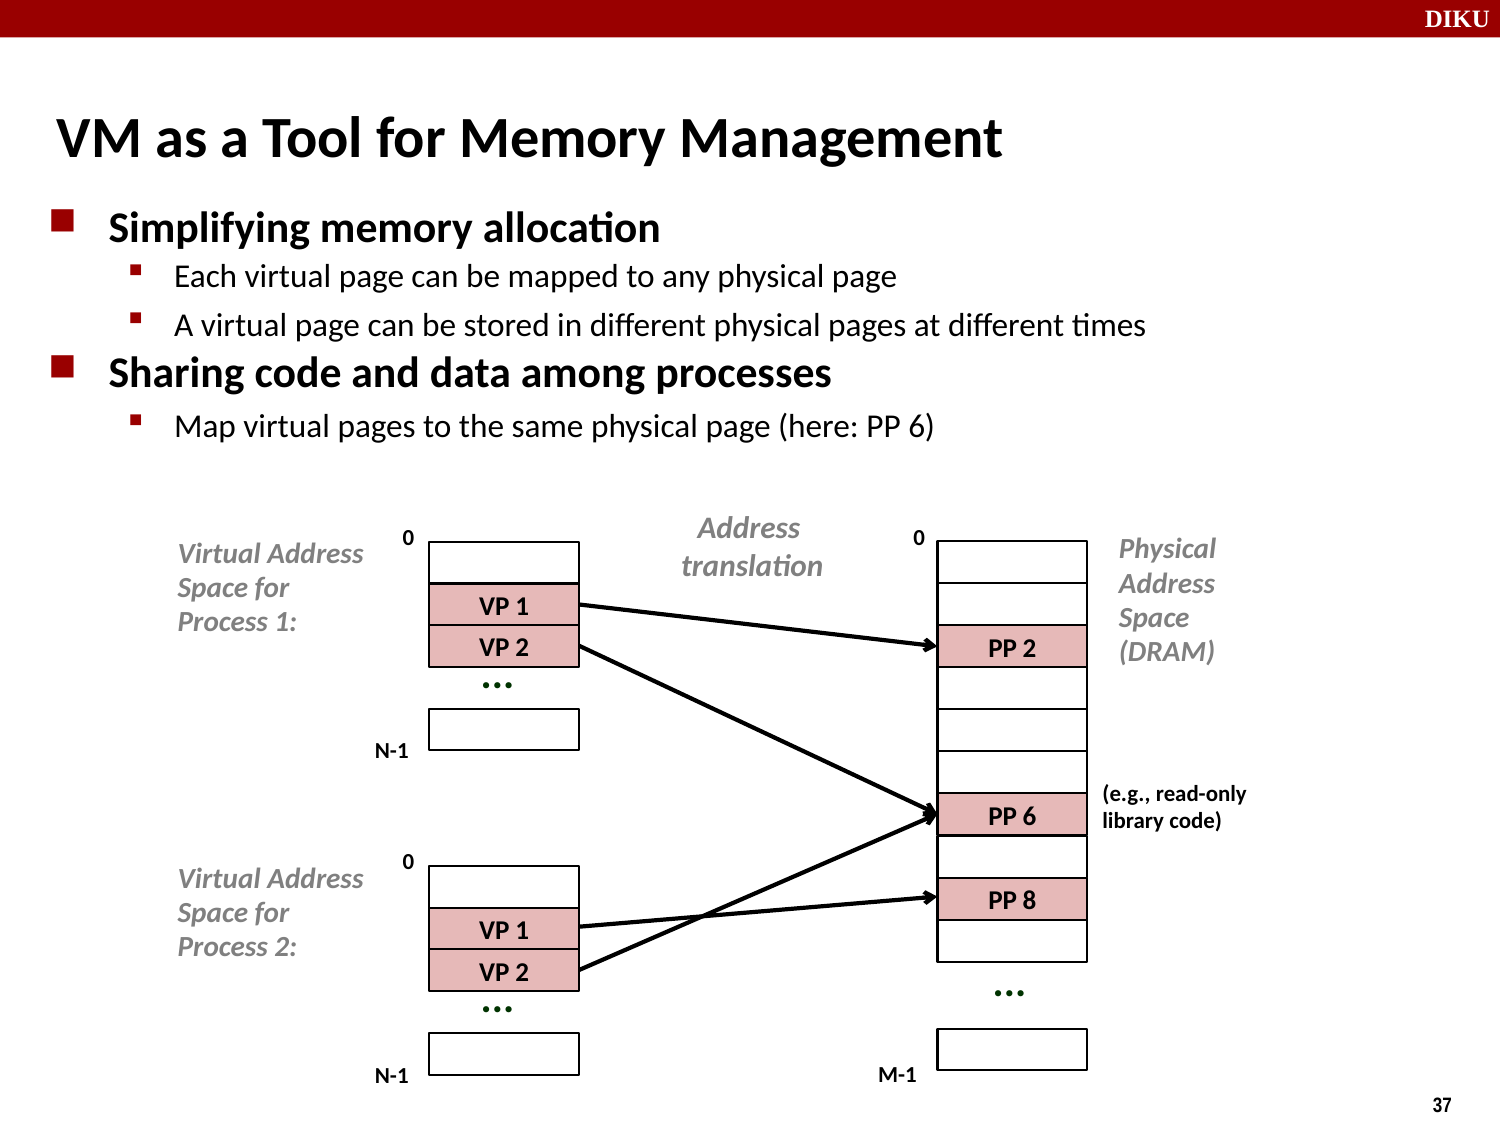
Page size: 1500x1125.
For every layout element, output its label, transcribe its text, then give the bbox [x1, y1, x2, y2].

text_box VP 1 [429, 907, 580, 949]
text_box VM as a Tool for Memory Management [41, 87, 1455, 182]
text_box Physical Address Space (DRAM) [1104, 524, 1280, 717]
text_box PP 8 [937, 877, 1088, 919]
text_box PP 2 [937, 625, 1088, 666]
text_box Virtual Address Space for Process 1: [162, 528, 388, 721]
text_box Address translation [642, 500, 863, 615]
text_box 0 [898, 516, 944, 566]
text_box Virtual Address Space for Process 2: [162, 853, 388, 1046]
text_box PP 6 [937, 793, 1088, 835]
text_box VP 2 [429, 949, 580, 992]
text_box 0 [387, 516, 433, 566]
text_box Simplifying memory allocation Each virtual page can be mapped to any physical page A virtual page can be stored in different physical pages at different times Sharing code and data among processes Map virtual pages to the same physical page (here: PP 6) [37, 200, 1475, 513]
text_box (e.g., read-only library code) [1088, 772, 1326, 857]
text_box N-1 [359, 729, 433, 779]
text_box M-1 [863, 1053, 943, 1103]
text_box VP 1 [429, 583, 580, 624]
text_box ... [465, 970, 536, 1045]
text_box 0 [387, 841, 433, 891]
text_box N-1 [359, 1054, 433, 1104]
text_box VP 2 [429, 624, 580, 667]
text_box ... [465, 646, 536, 721]
text_box ... [977, 954, 1048, 1029]
